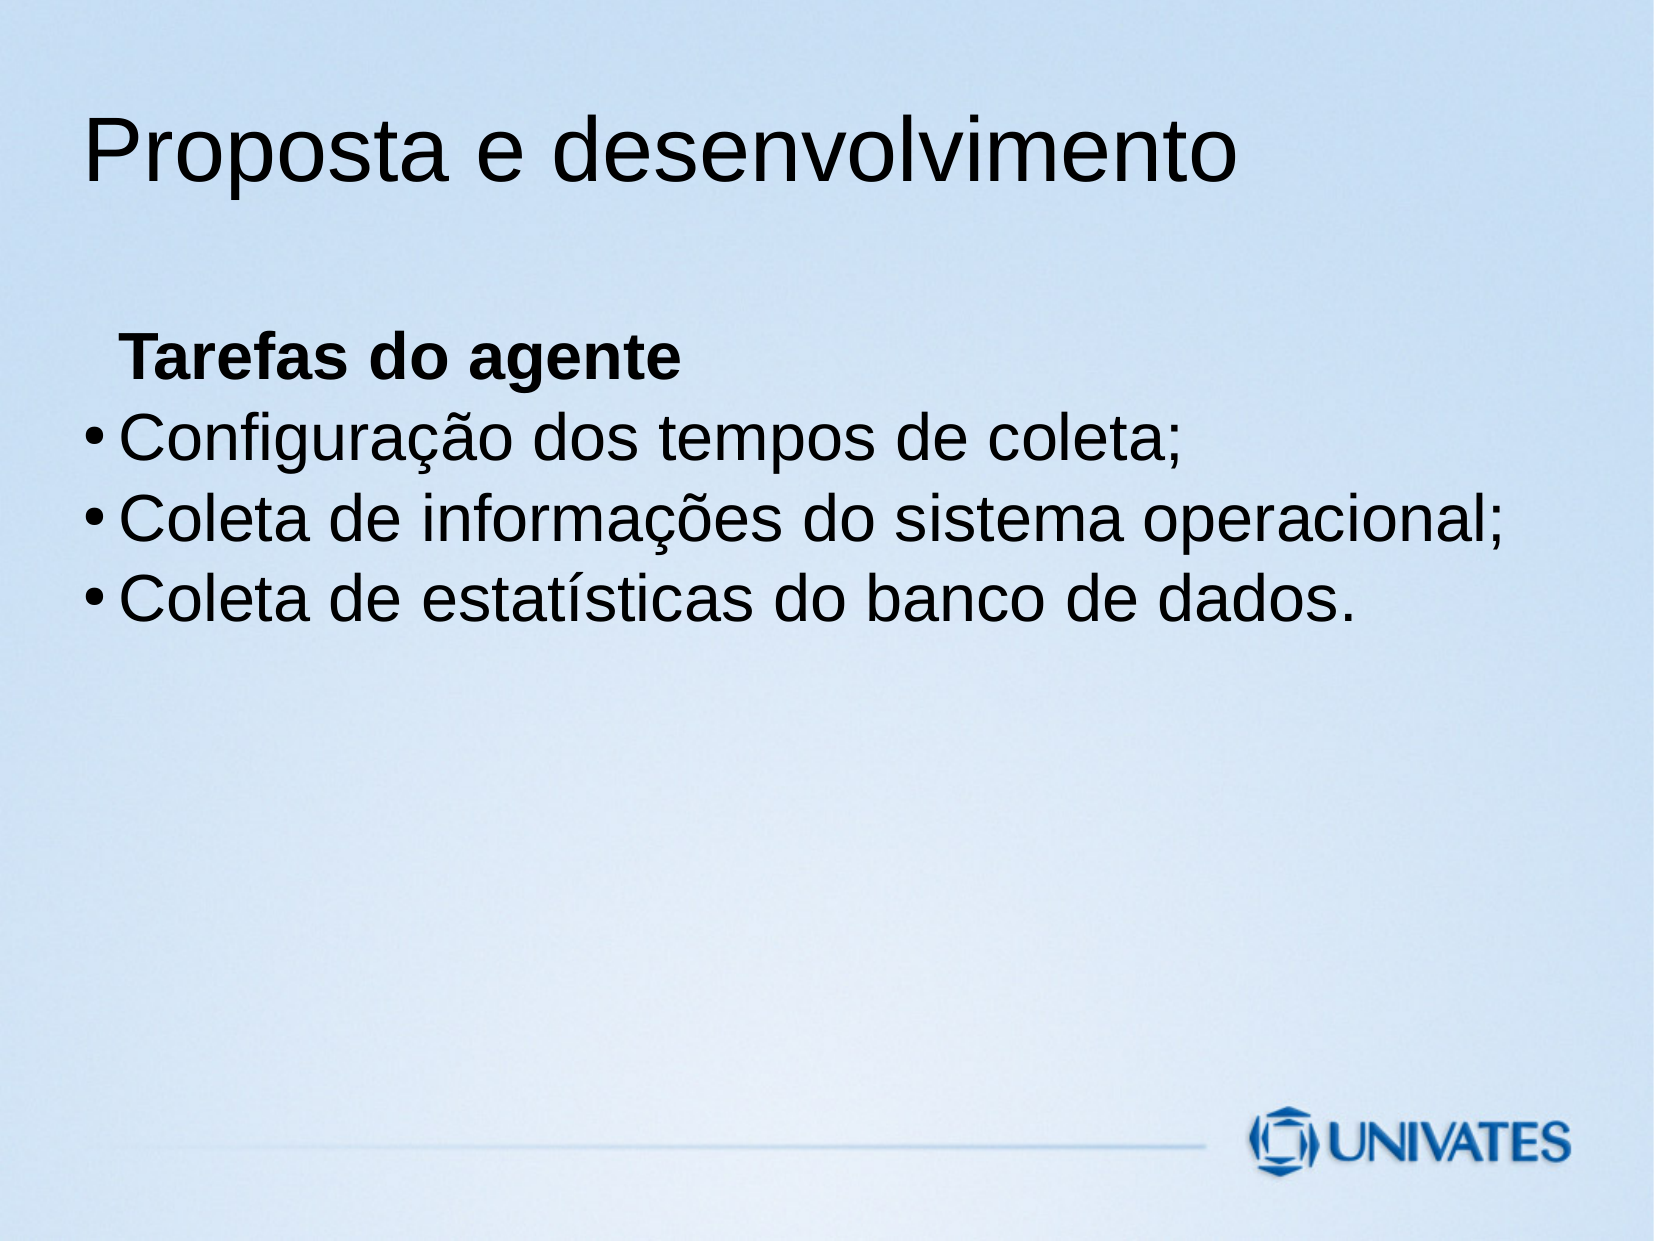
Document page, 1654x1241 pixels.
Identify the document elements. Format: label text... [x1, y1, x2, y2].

text_box Tarefas do agente Configuração dos tempos de coleta; Coleta de informações do sistema operacional; Coleta de estatísticas do banco de dados. [82, 318, 1571, 1039]
picture [0, 0, 1654, 1241]
title Proposta e desenvolvimento [82, 49, 1571, 257]
